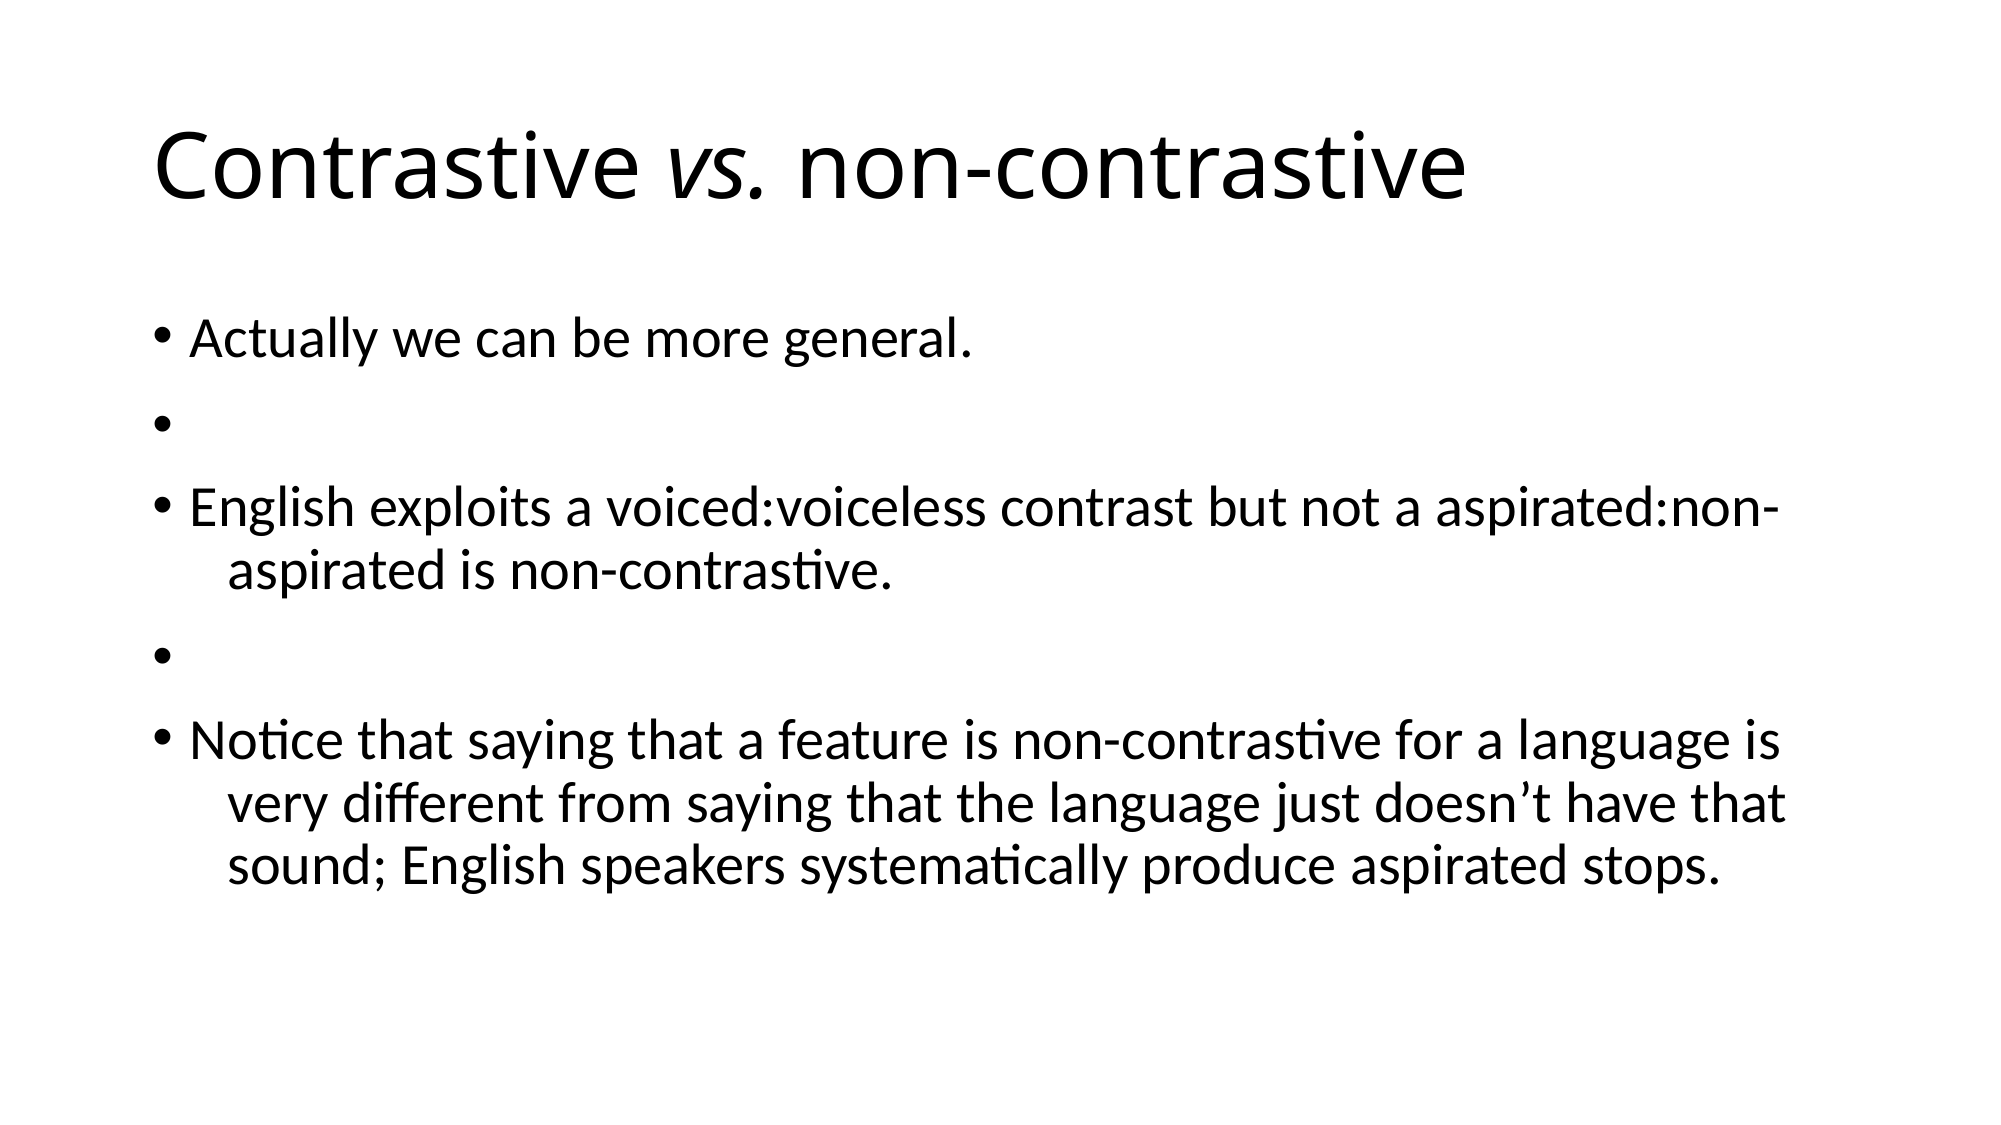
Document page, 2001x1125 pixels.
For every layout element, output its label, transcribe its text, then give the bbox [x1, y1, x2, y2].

list Actually we can be more general. English exploits a voiced:voiceless contrast but not a aspirated:non-aspirated is non-contrastive. Notice that saying that a feature is non-contrastive for a language is very different from saying that the language just doesn’t have that sound; English speakers systematically produce aspirated stops. [137, 299, 1863, 1014]
title Contrastive vs. non-contrastive [137, 59, 1863, 278]
